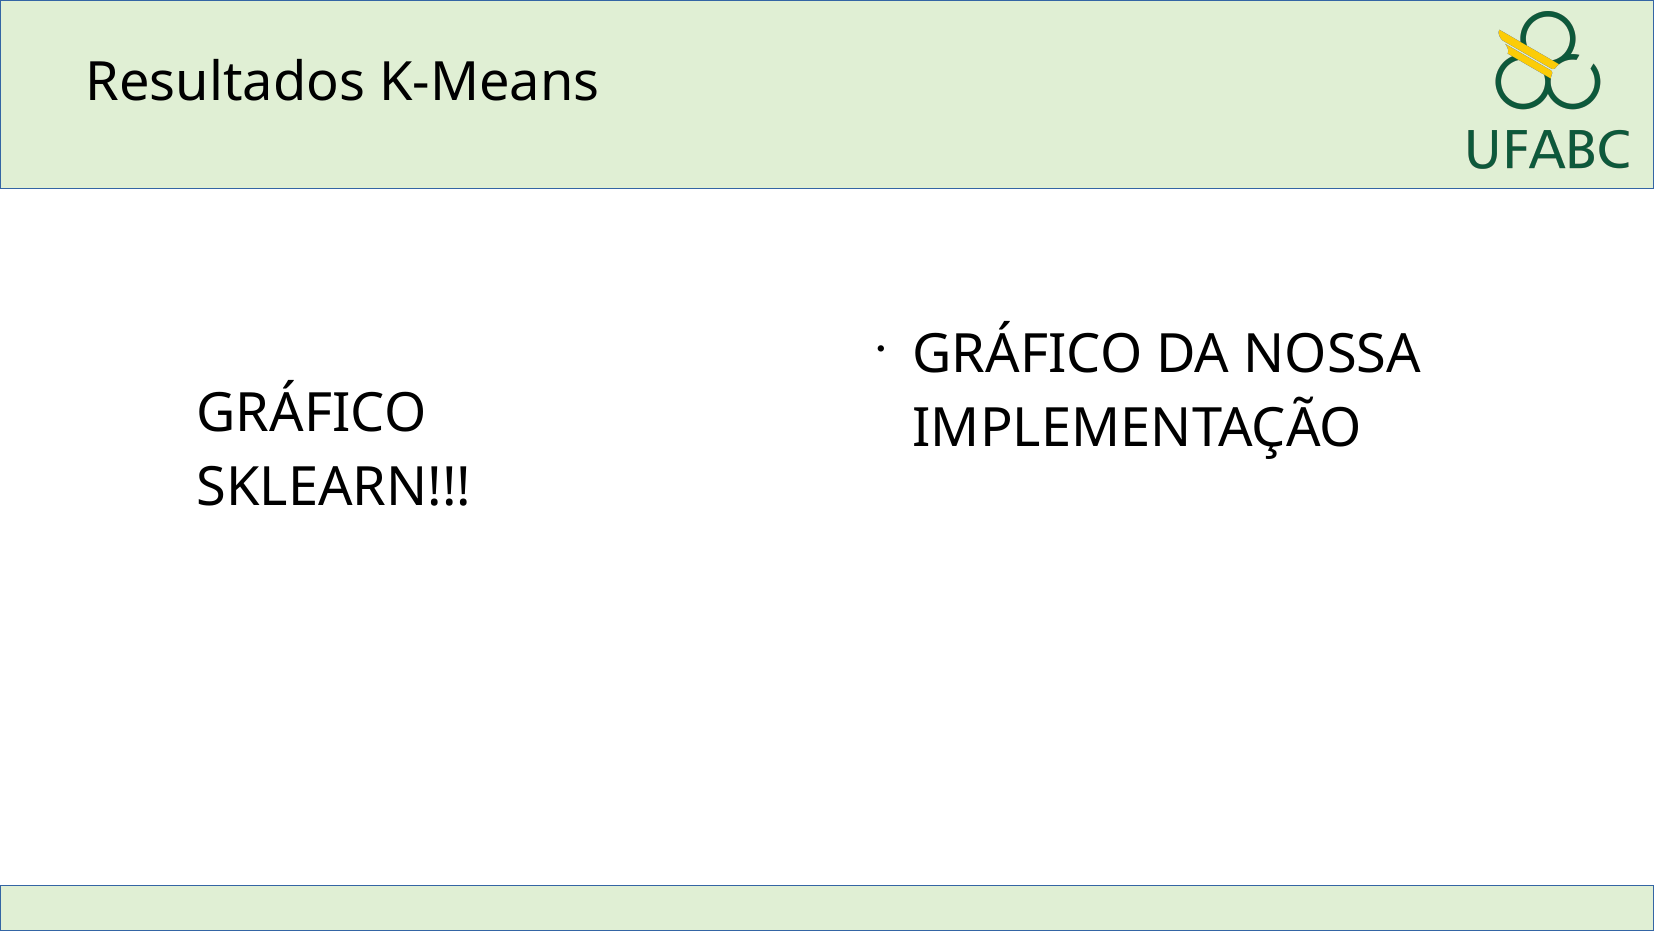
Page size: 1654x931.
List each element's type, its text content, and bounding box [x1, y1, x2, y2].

text_box [0, 0, 1654, 189]
text_box Resultados K-Means [70, 35, 616, 137]
text_box GRÁFICO SKLEARN!!! [181, 366, 544, 554]
picture [1464, 11, 1630, 181]
text_box [0, 885, 1654, 931]
text_box GRÁFICO DA NOSSA IMPLEMENTAÇÃO [862, 307, 1583, 756]
